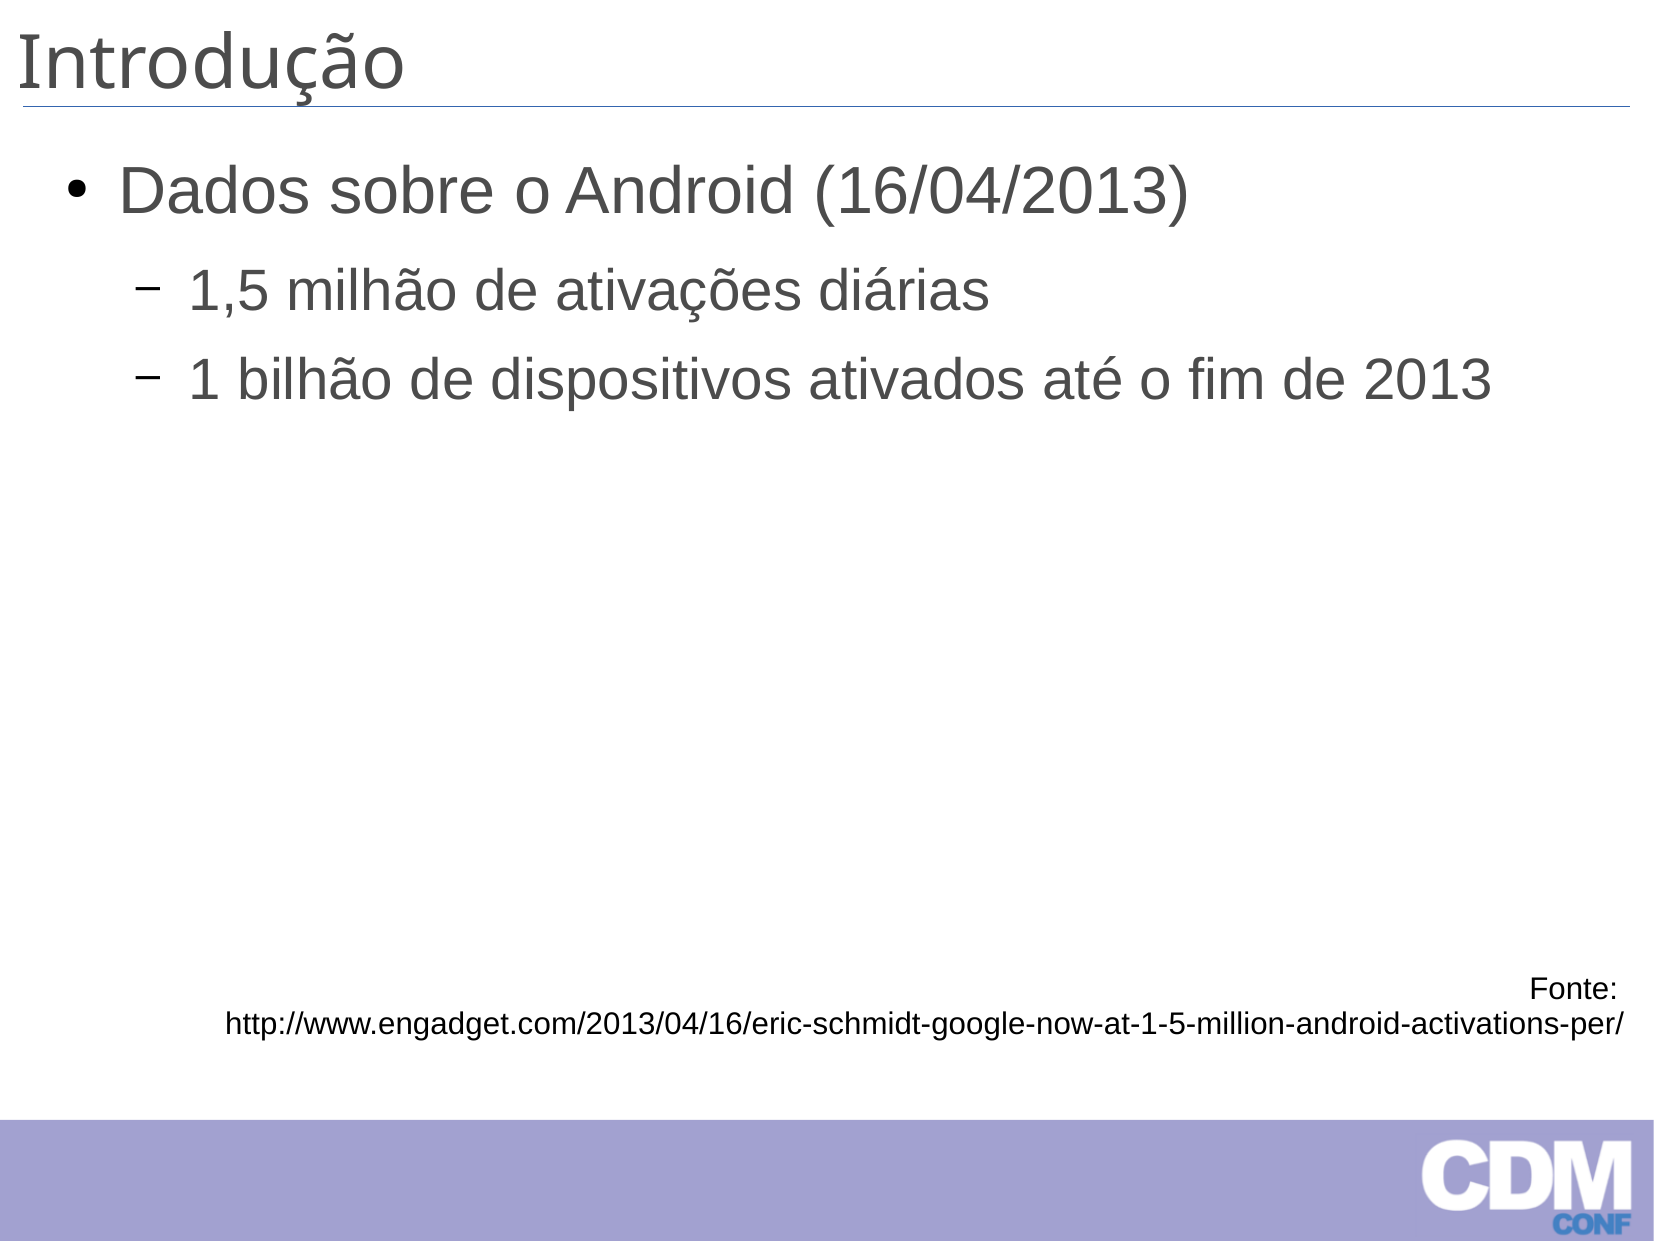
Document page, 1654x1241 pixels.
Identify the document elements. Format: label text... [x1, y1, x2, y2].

picture [0, 0, 1654, 1241]
title Introdução [17, 15, 1607, 103]
list Dados sobre o Android (16/04/2013) 1,5 milhão de ativações diárias 1 bilhão de dispositivos ativados até o fim de 2013 [47, 153, 1607, 1087]
text_box Fonte: http://www.engadget.com/2013/04/16/eric-schmidt-google-now-at-1-5-million-android-activations-per/ [188, 964, 1642, 1063]
